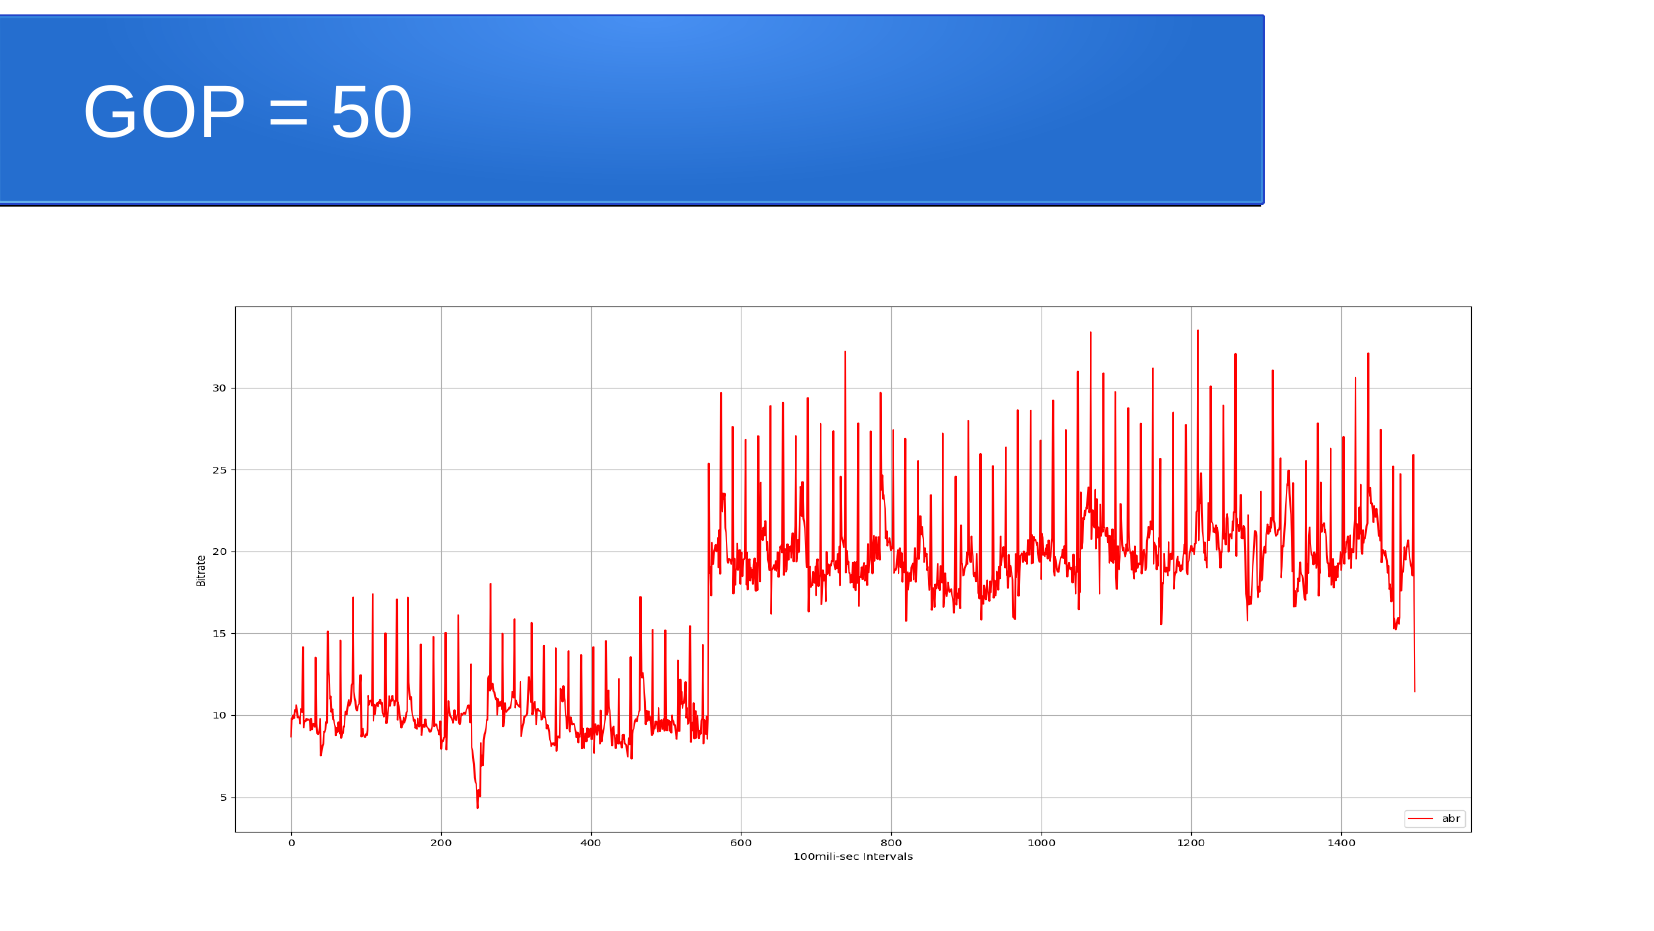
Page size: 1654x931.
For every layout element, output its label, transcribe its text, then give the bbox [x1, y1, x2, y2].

picture [35, 224, 1630, 907]
title GOP = 50 [82, 35, 1235, 189]
